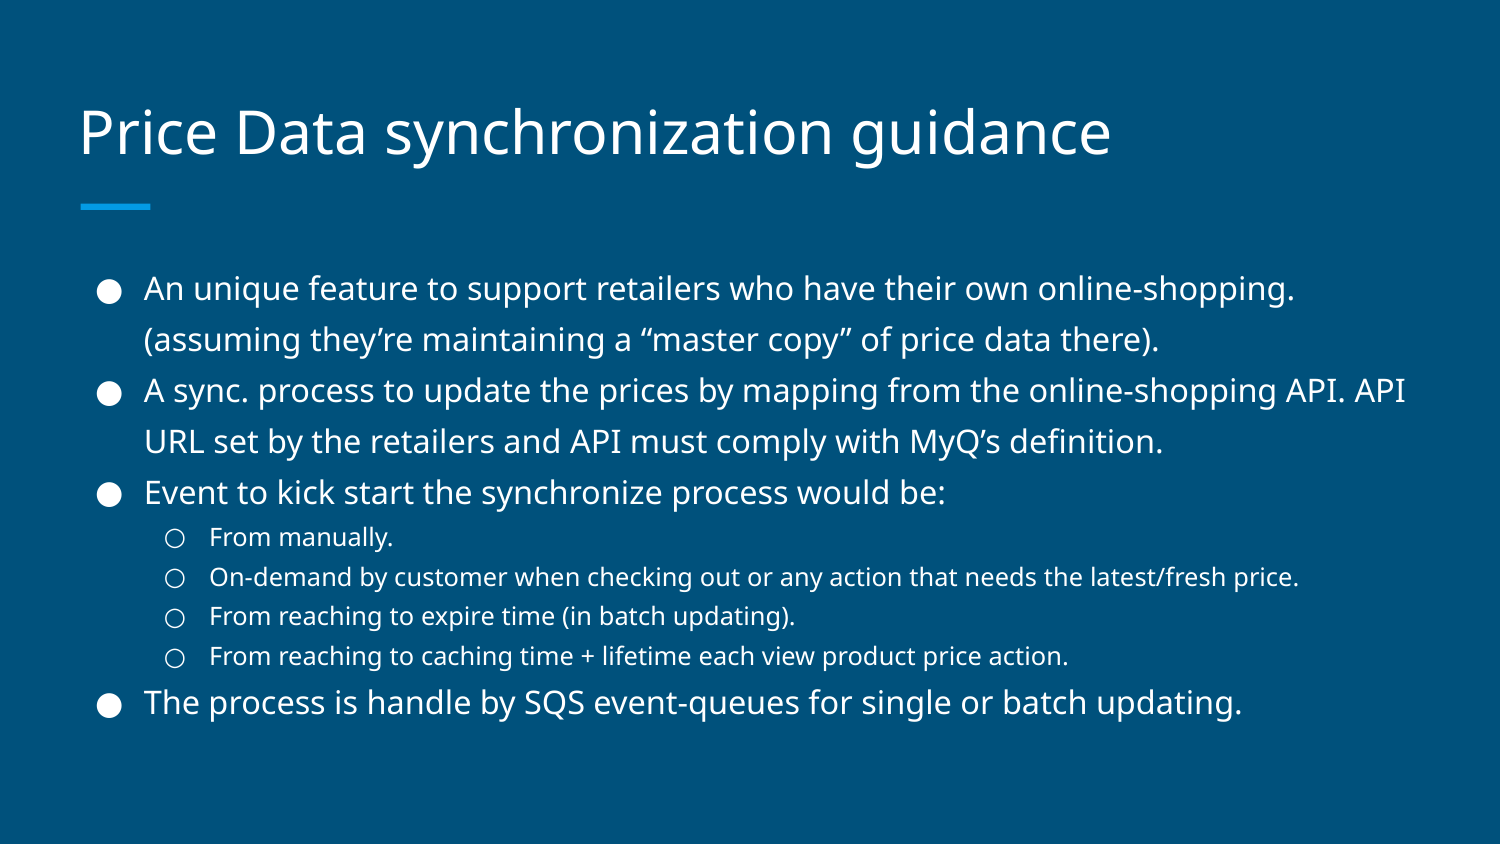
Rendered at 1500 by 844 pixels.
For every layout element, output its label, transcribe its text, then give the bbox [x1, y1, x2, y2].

list An unique feature to support retailers who have their own online-shopping. (assuming they’re maintaining a “master copy” of price data there). A sync. process to update the prices by mapping from the online-shopping API. API URL set by the retailers and API must comply with MyQ’s definition. Event to kick start the synchronize process would be: From manually. On-demand by customer when checking out or any action that needs the latest/fresh price. From reaching to expire time (in batch updating). From reaching to caching time + lifetime each view product price action. The process is handle by SQS event-queues for single or batch updating. [63, 244, 1437, 750]
title Price Data synchronization guidance [63, 75, 1437, 188]
